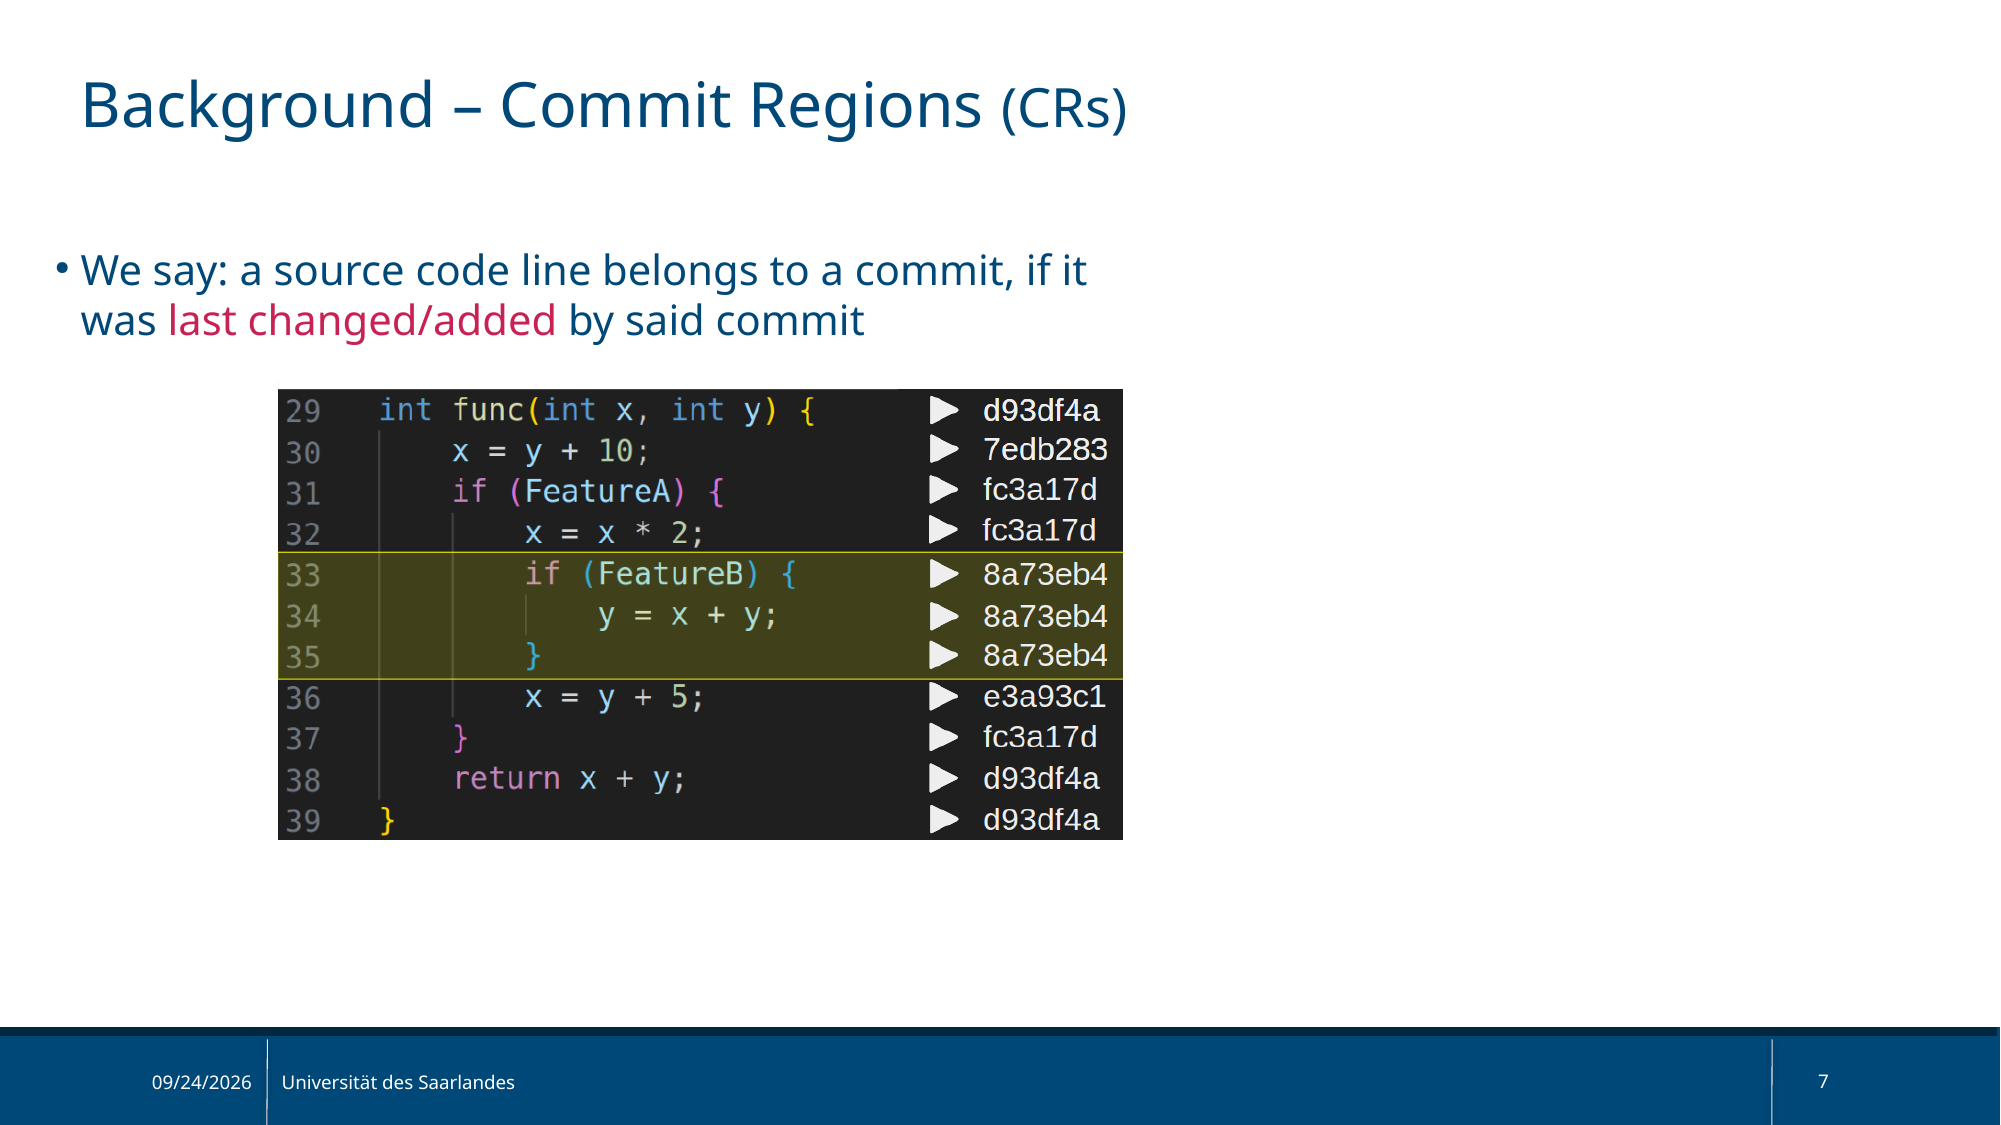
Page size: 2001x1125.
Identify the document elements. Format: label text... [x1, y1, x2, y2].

list We say: a source code line belongs to a commit, if it was last changed/added by said commit [55, 236, 1241, 1033]
text_box <number> [1803, 1052, 2000, 1113]
list Background – Commit Regions (CRs) [65, 57, 810, 170]
list 09/22/2023 [810, 57, 1521, 170]
text_box Universität des Saarlandes [266, 1052, 1741, 1113]
list <number> [65, 57, 775, 111]
picture [278, 382, 1123, 841]
text_box 09/22/2023 [65, 1053, 266, 1113]
